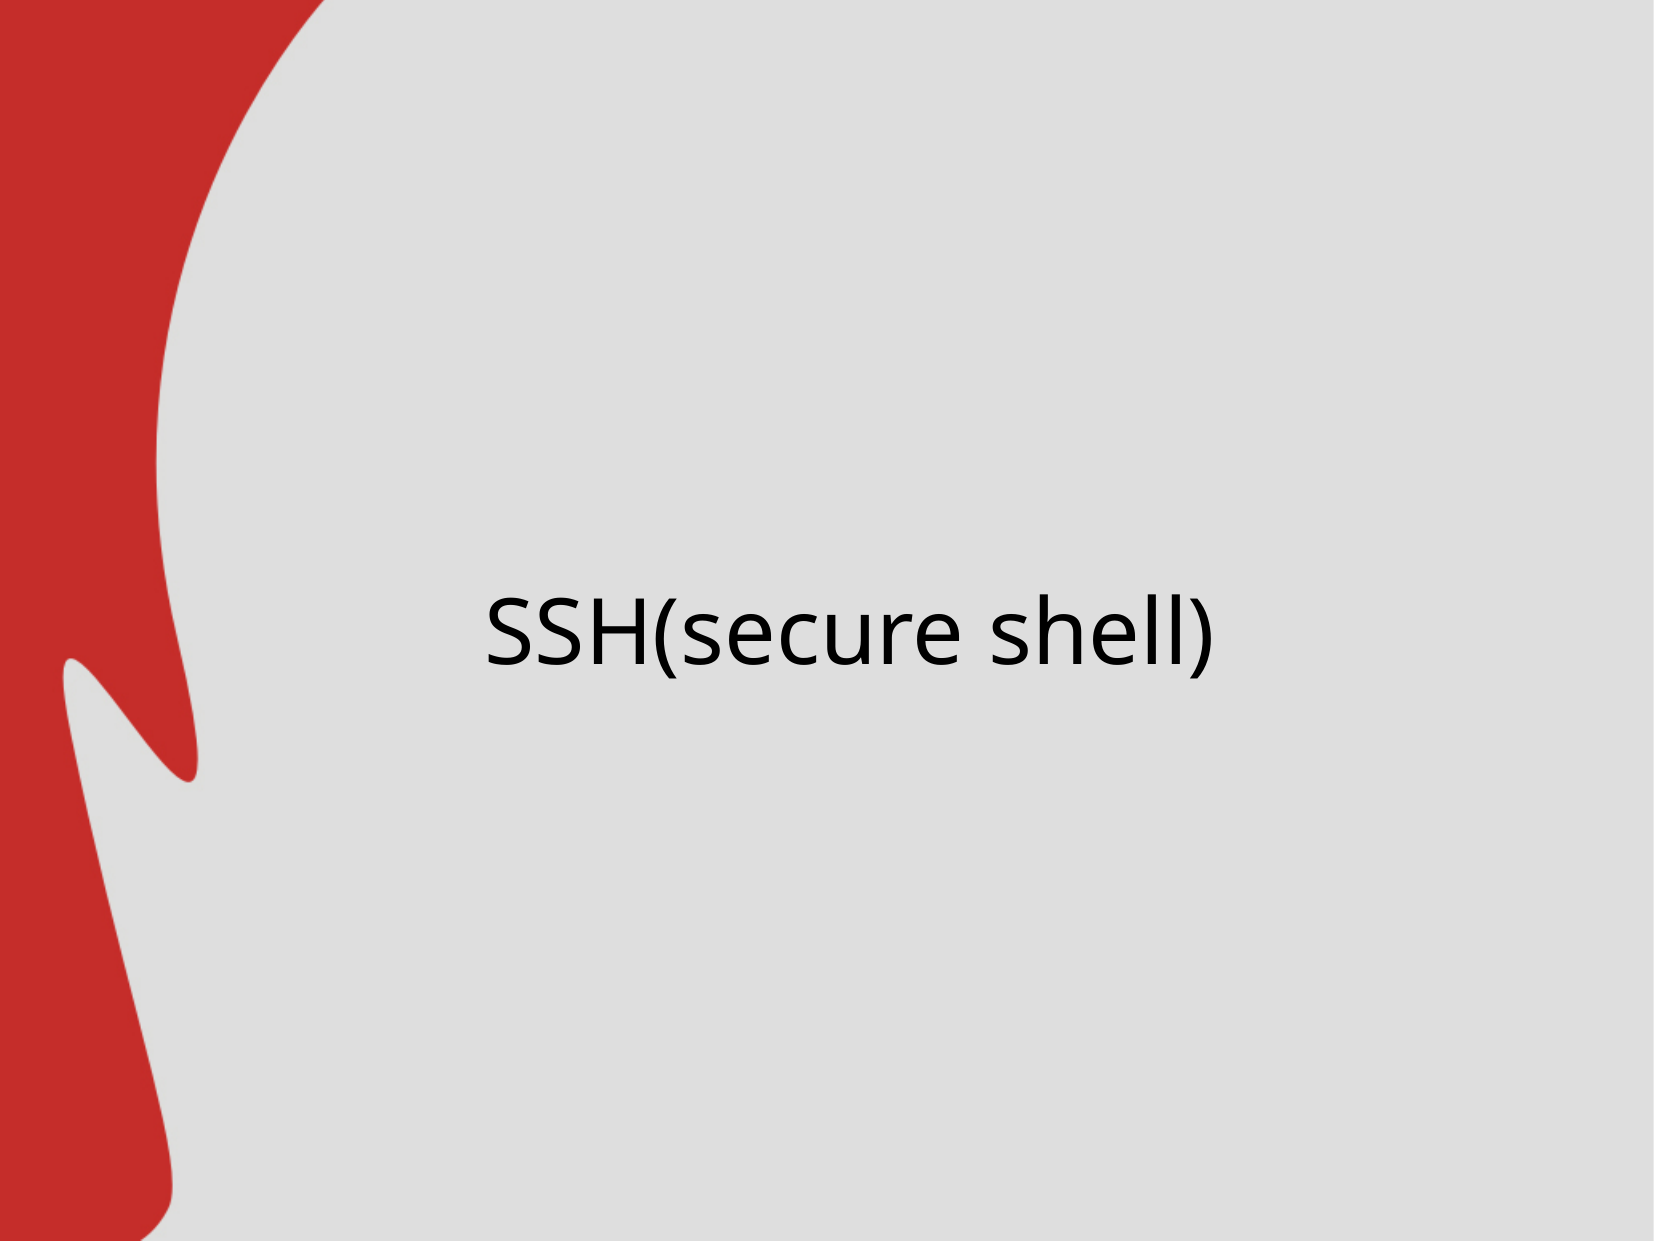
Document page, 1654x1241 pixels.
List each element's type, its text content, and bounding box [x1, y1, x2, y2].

title SSH(secure shell) [106, 525, 1595, 733]
picture [0, 0, 1654, 1241]
